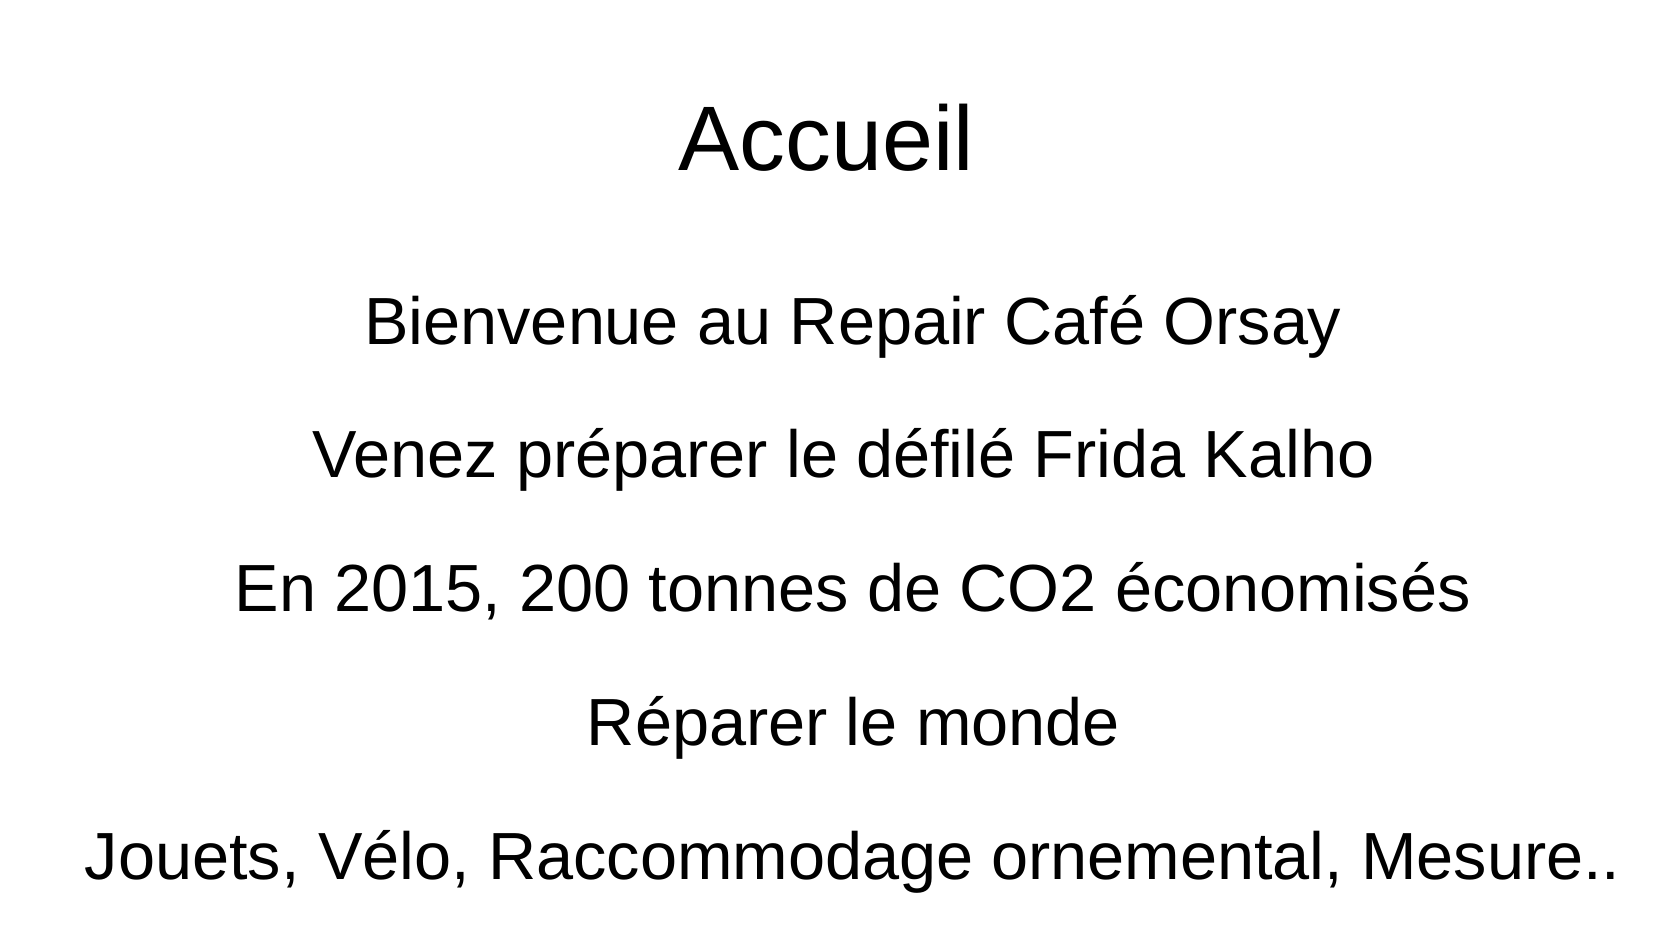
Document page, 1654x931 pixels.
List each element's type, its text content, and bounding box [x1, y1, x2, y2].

subtitle Bienvenue au Repair Café Orsay Venez préparer le défilé Frida Kalho En 2015, 200 tonnes de CO2 économisés Réparer le monde Jouets, Vélo, Raccommodage ornemental, Mesure.. [82, 246, 1625, 931]
title Accueil [82, 60, 1571, 216]
